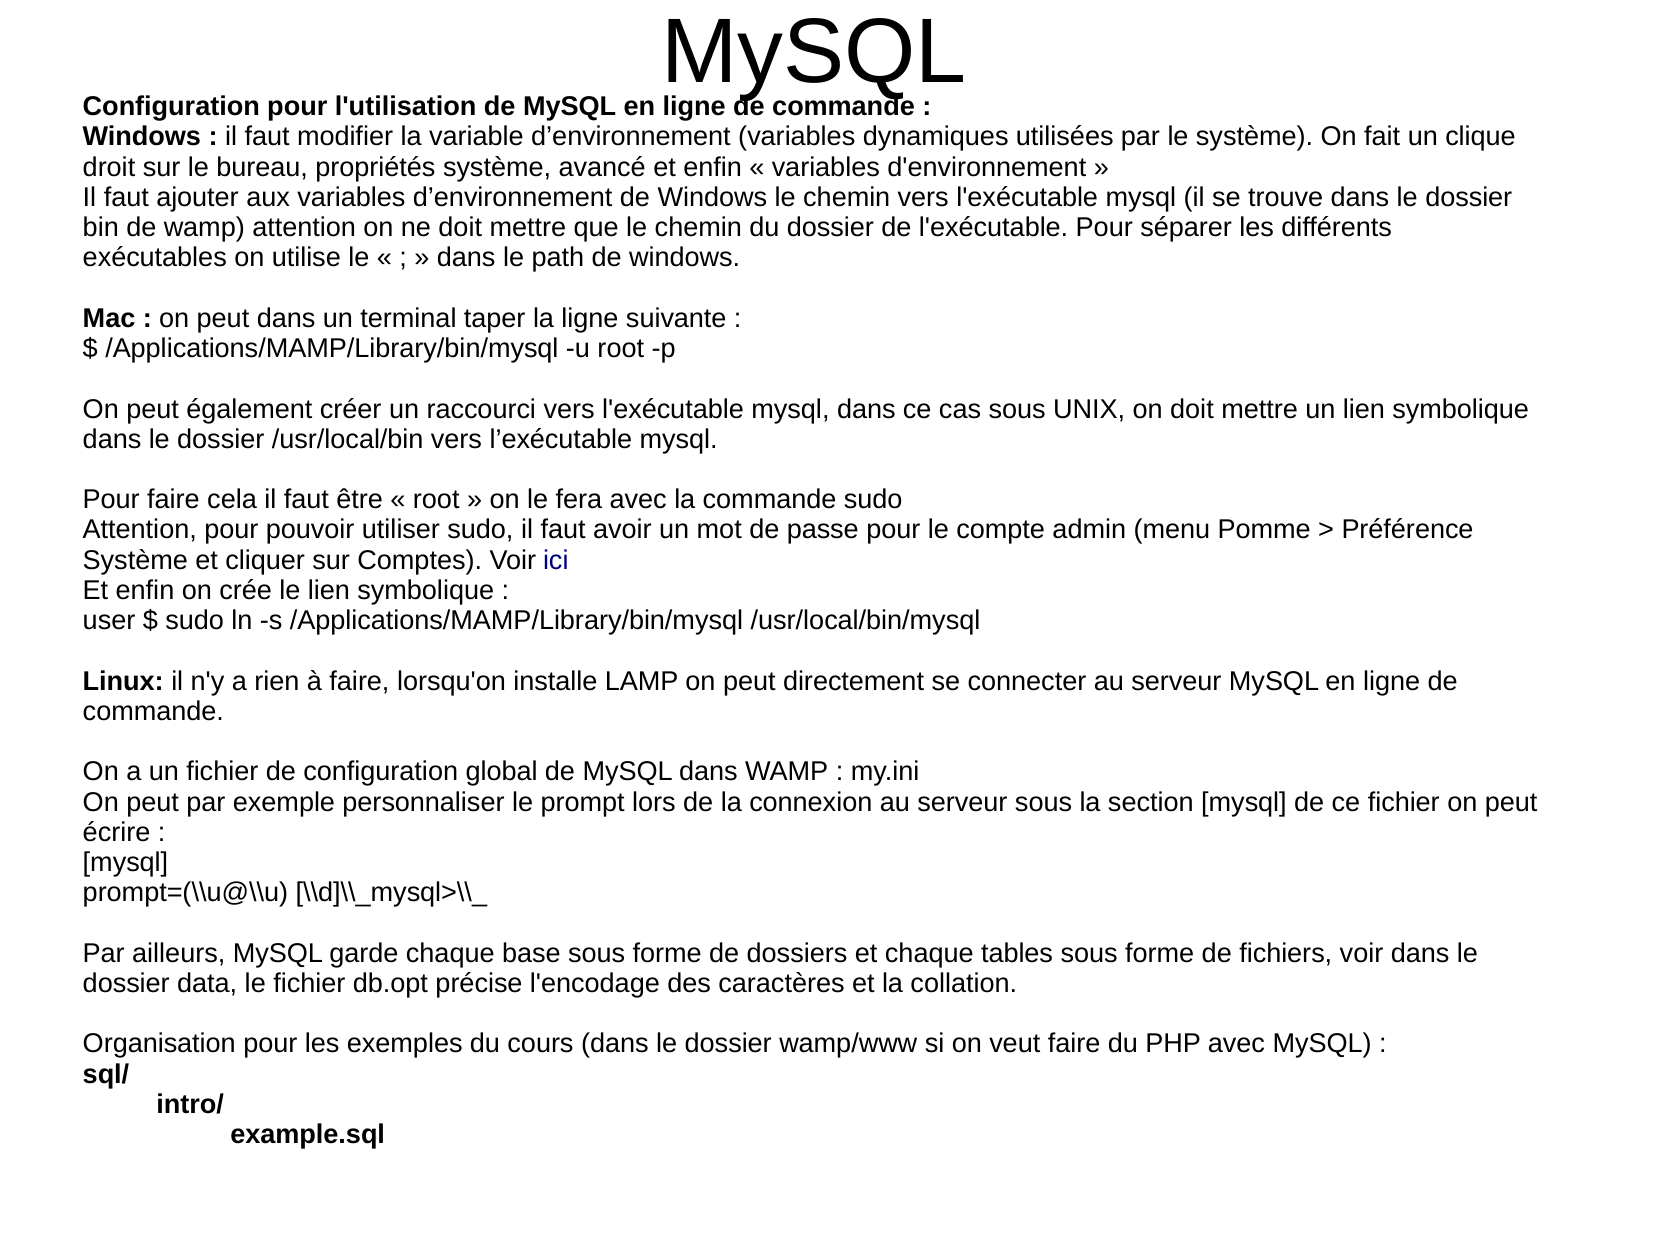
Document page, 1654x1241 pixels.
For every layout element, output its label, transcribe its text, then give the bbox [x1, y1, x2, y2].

title MySQL [82, 0, 1571, 154]
subtitle Configuration pour l'utilisation de MySQL en ligne de commande : Windows : il faut modifier la variable d’environnement (variables dynamiques utilisées par le système). On fait un clique droit sur le bureau, propriétés système, avancé et enfin « variables d'environnement » Il faut ajouter aux variables d’environnement de Windows le chemin vers l'exécutable mysql (il se trouve dans le dossier bin de wamp) attention on ne doit mettre que le chemin du dossier de l'exécutable. Pour séparer les différents exécutables on utilise le « ; » dans le path de windows. Mac : on peut dans un terminal taper la ligne suivante : $ /Applications/MAMP/Library/bin/mysql -u root -p On peut également créer un raccourci vers l'exécutable mysql, dans ce cas sous UNIX, on doit mettre un lien symbolique dans le dossier /usr/local/bin vers l’exécutable mysql. Pour faire cela il faut être « root » on le fera avec la commande sudo Attention, pour pouvoir utiliser sudo, il faut avoir un mot de passe pour le compte admin (menu Pomme > Préférence Système et cliquer sur Comptes). Voir ici Et enfin on crée le lien symbolique : user $ sudo ln -s /Applications/MAMP/Library/bin/mysql /usr/local/bin/mysql Linux: il n'y a rien à faire, lorsqu'on installe LAMP on peut directement se connecter au serveur MySQL en ligne de commande. On a un fichier de configuration global de MySQL dans WAMP : my.ini On peut par exemple personnaliser le prompt lors de la connexion au serveur sous la section [mysql] de ce fichier on peut écrire : [mysql] prompt=(\\u@\\u) [\\d]\\_mysql>\\_ Par ailleurs, MySQL garde chaque base sous forme de dossiers et chaque tables sous forme de fichiers, voir dans le dossier data, le fichier db.opt précise l'encodage des caractères et la collation. Organisation pour les exemples du cours (dans le dossier wamp/www si on veut faire du PHP avec MySQL) : sql/ intro/ example.sql [82, 91, 1538, 1150]
